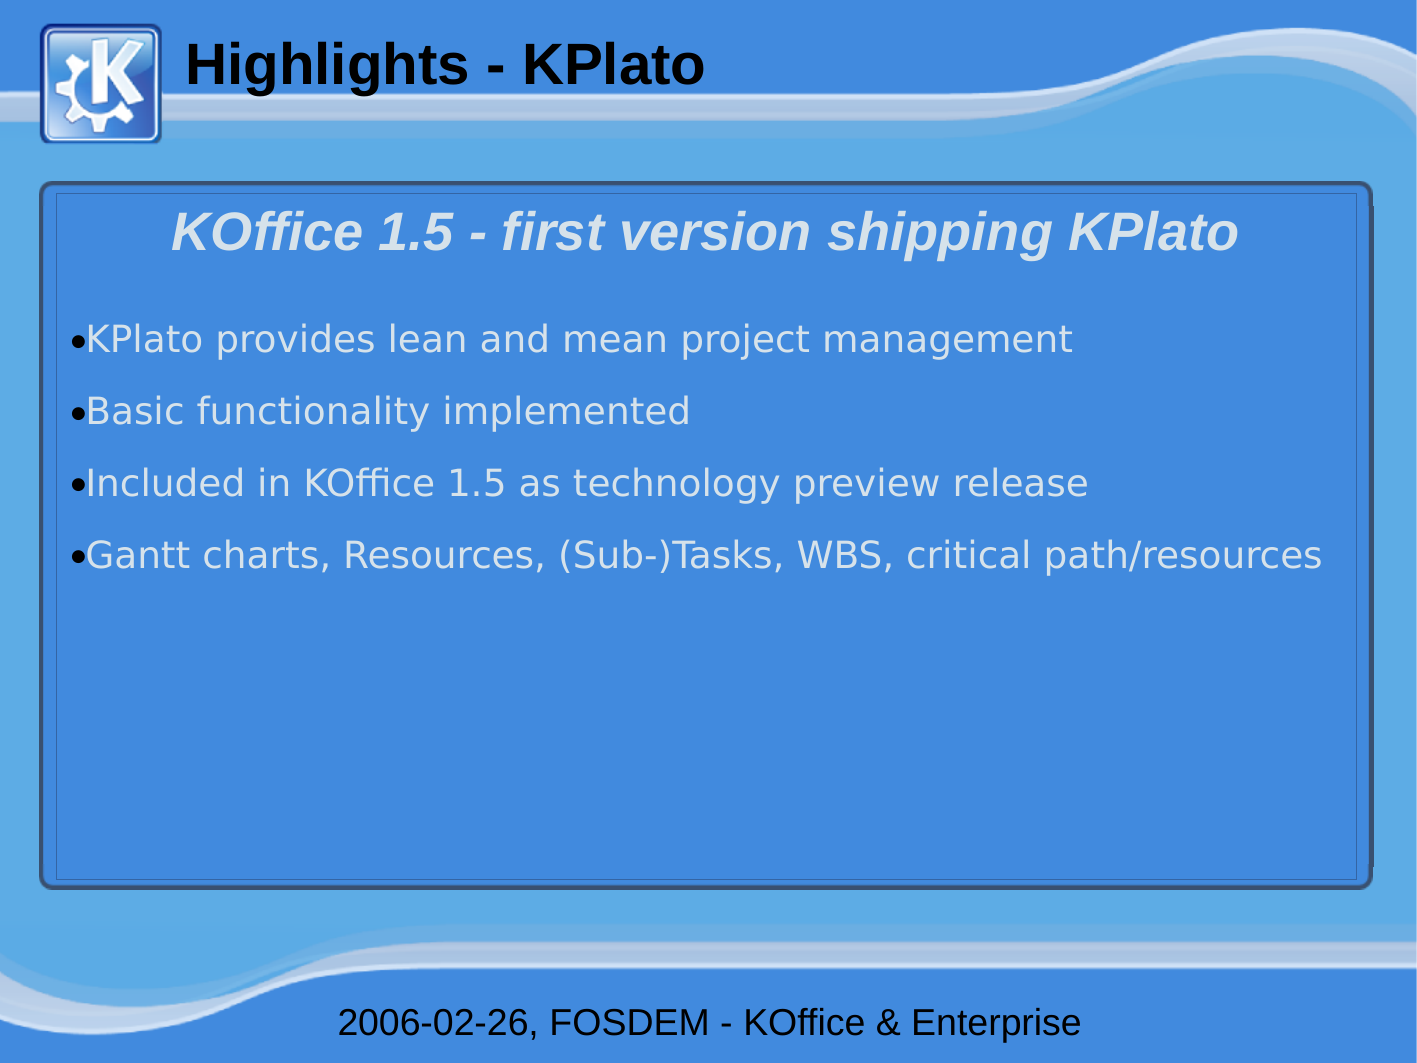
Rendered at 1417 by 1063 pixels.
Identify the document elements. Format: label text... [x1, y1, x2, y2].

text_box KOffice 1.5 - first version shipping KPlato KPlato provides lean and mean project management Basic functionality implemented Included in KOffice 1.5 as technology preview release Gantt charts, Resources, (Sub-)Tasks, WBS, critical path/resources [56, 193, 1357, 880]
picture [0, 0, 1417, 1063]
text_box Highlights - KPlato [170, 24, 1110, 102]
